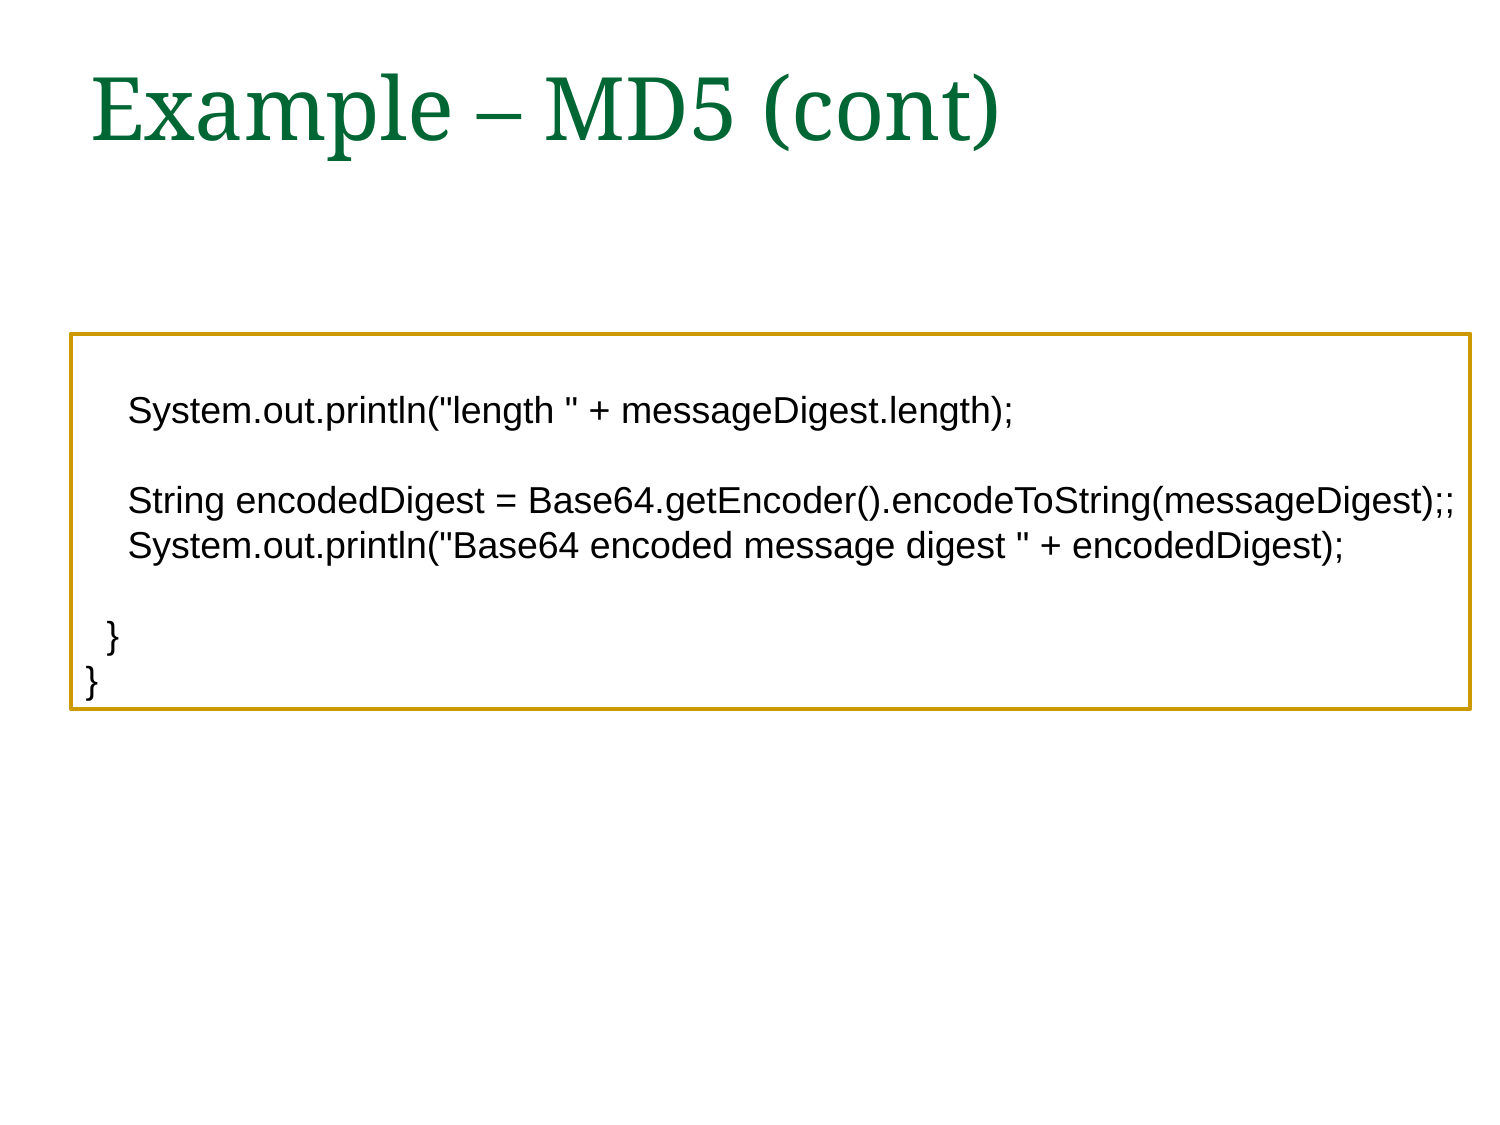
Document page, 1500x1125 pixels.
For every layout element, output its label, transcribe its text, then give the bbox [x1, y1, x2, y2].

title Example – MD5 (cont) [75, 45, 1425, 233]
text_box System.out.println("length " + messageDigest.length); String encodedDigest = Base64.getEncoder().encodeToString(messageDigest);; System.out.println("Base64 encoded message digest " + encodedDigest); } } [70, 333, 1471, 709]
